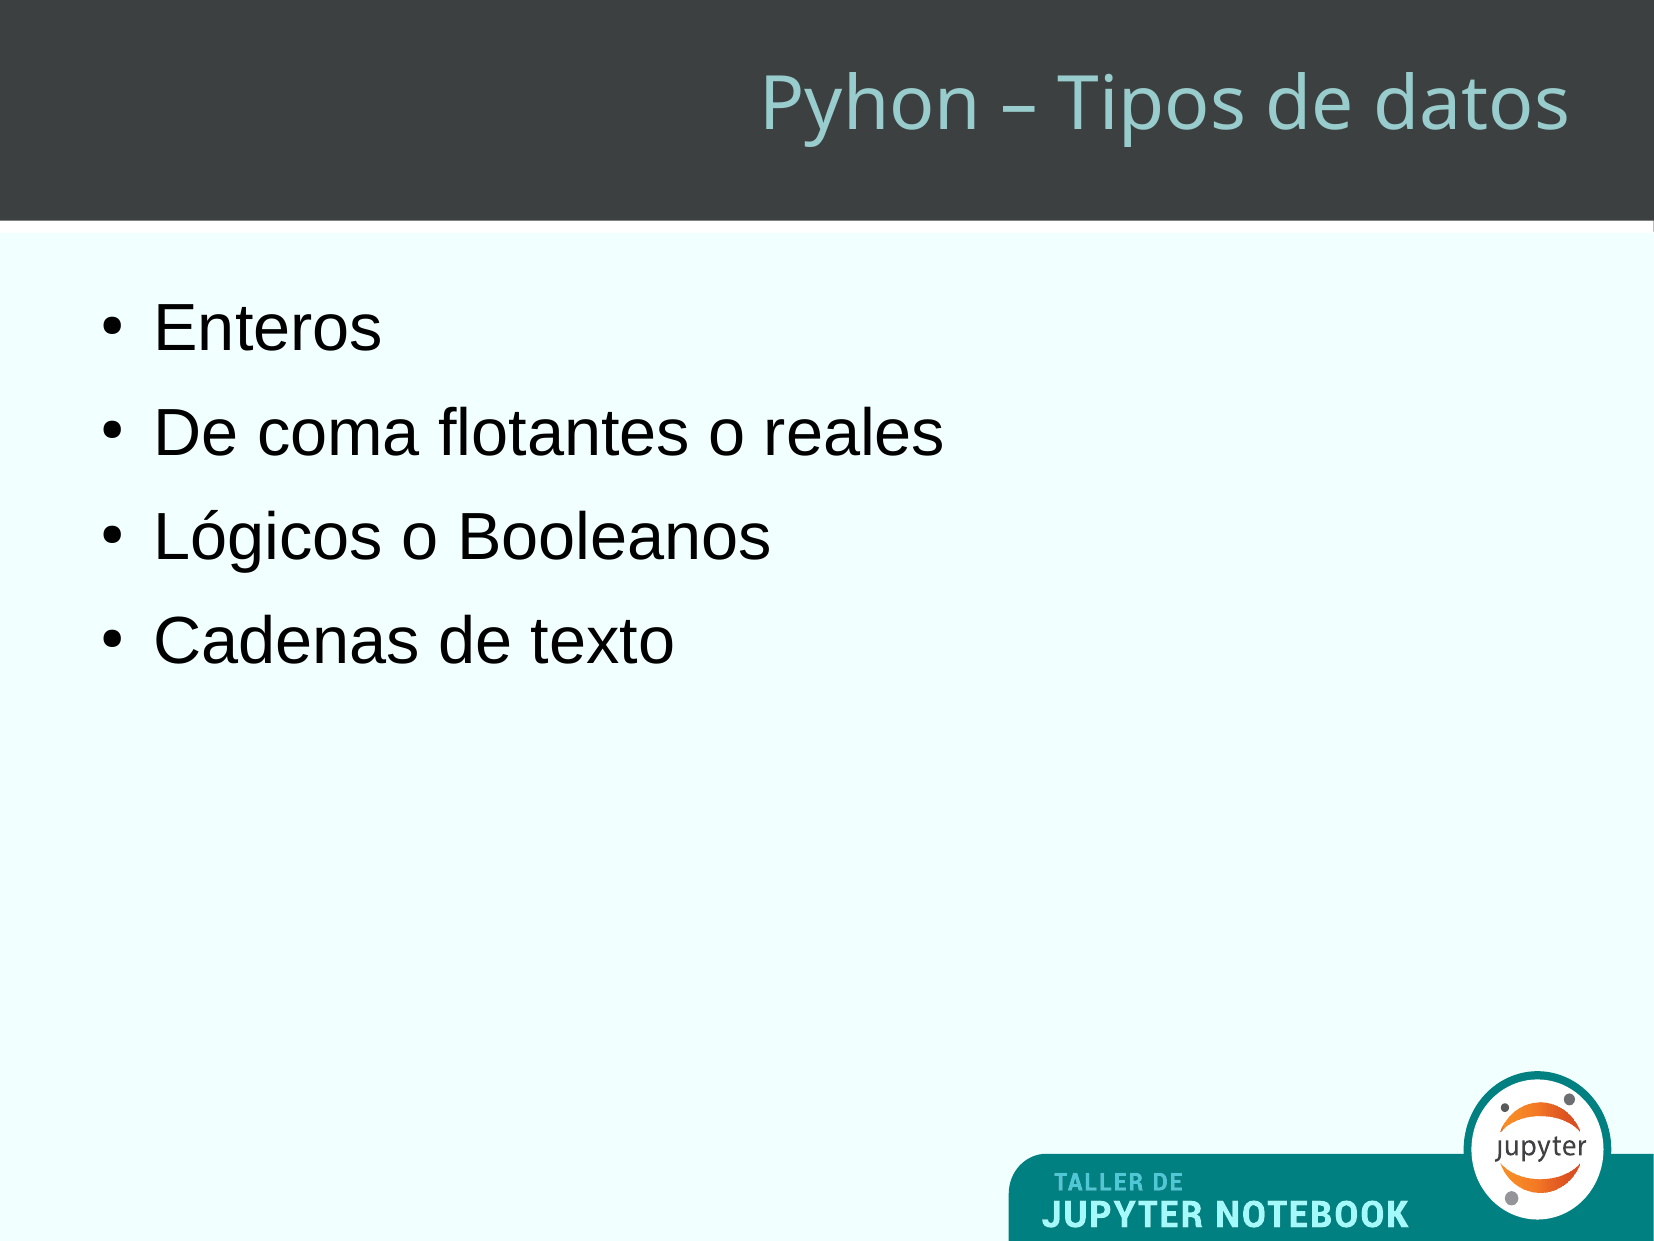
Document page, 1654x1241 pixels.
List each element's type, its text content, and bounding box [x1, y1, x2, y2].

list Enteros De coma flotantes o reales Lógicos o Booleanos Cadenas de texto [82, 290, 1571, 1010]
title Pyhon – Tipos de datos [82, 49, 1571, 257]
